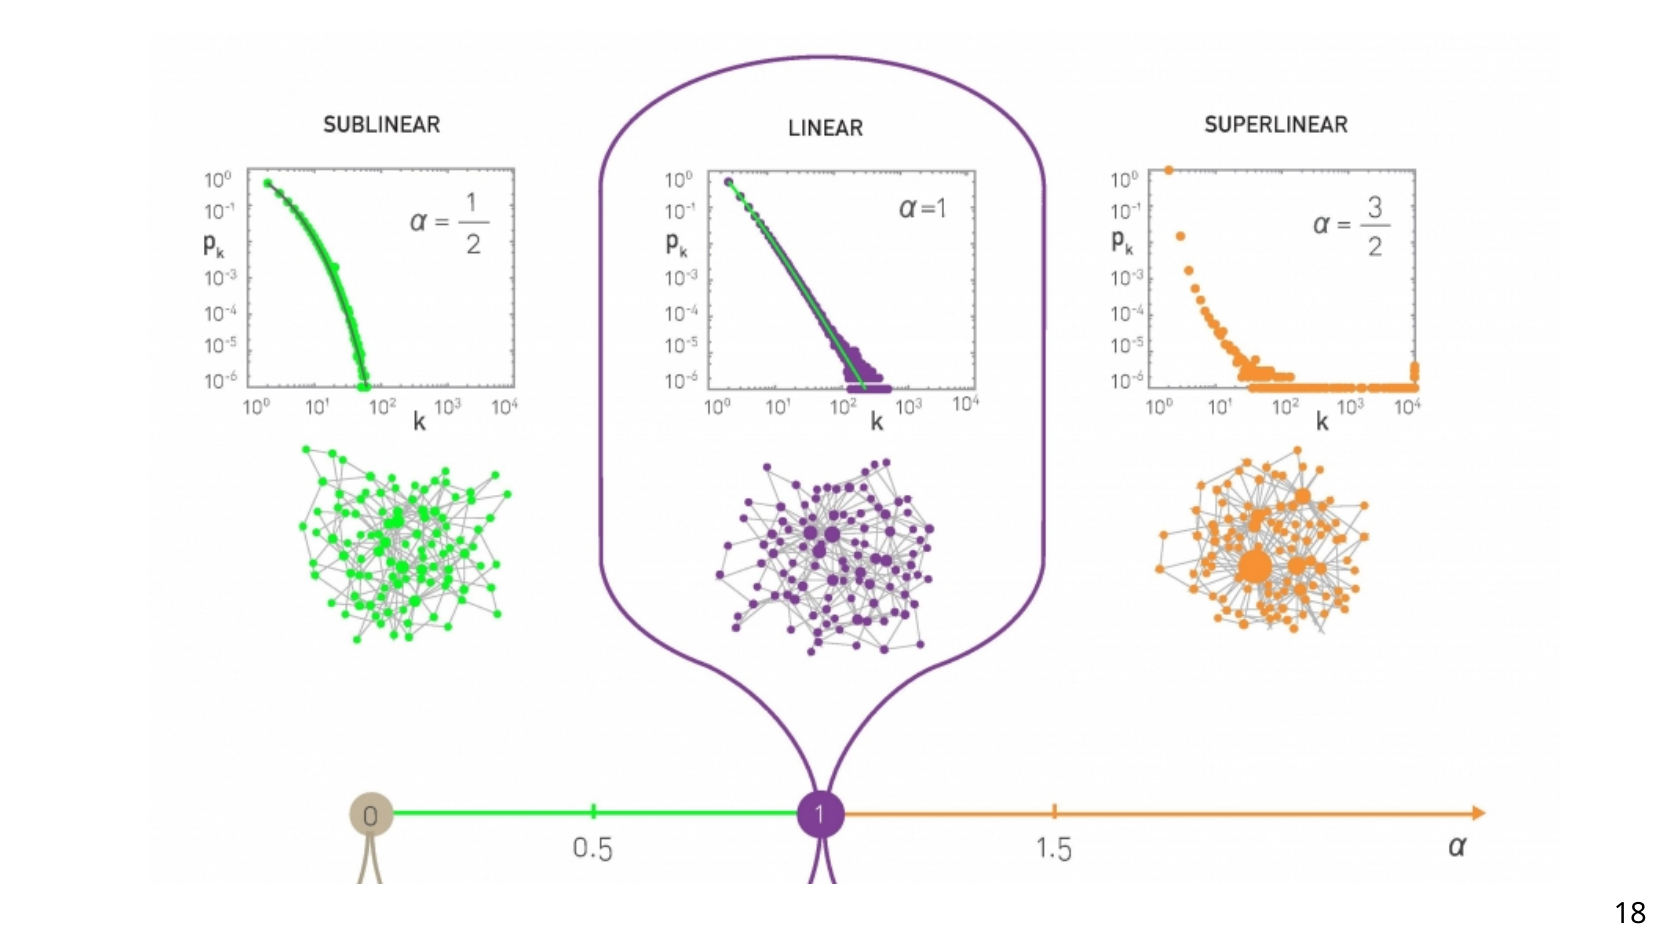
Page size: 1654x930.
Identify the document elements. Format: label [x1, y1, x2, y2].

picture [148, 29, 1561, 884]
